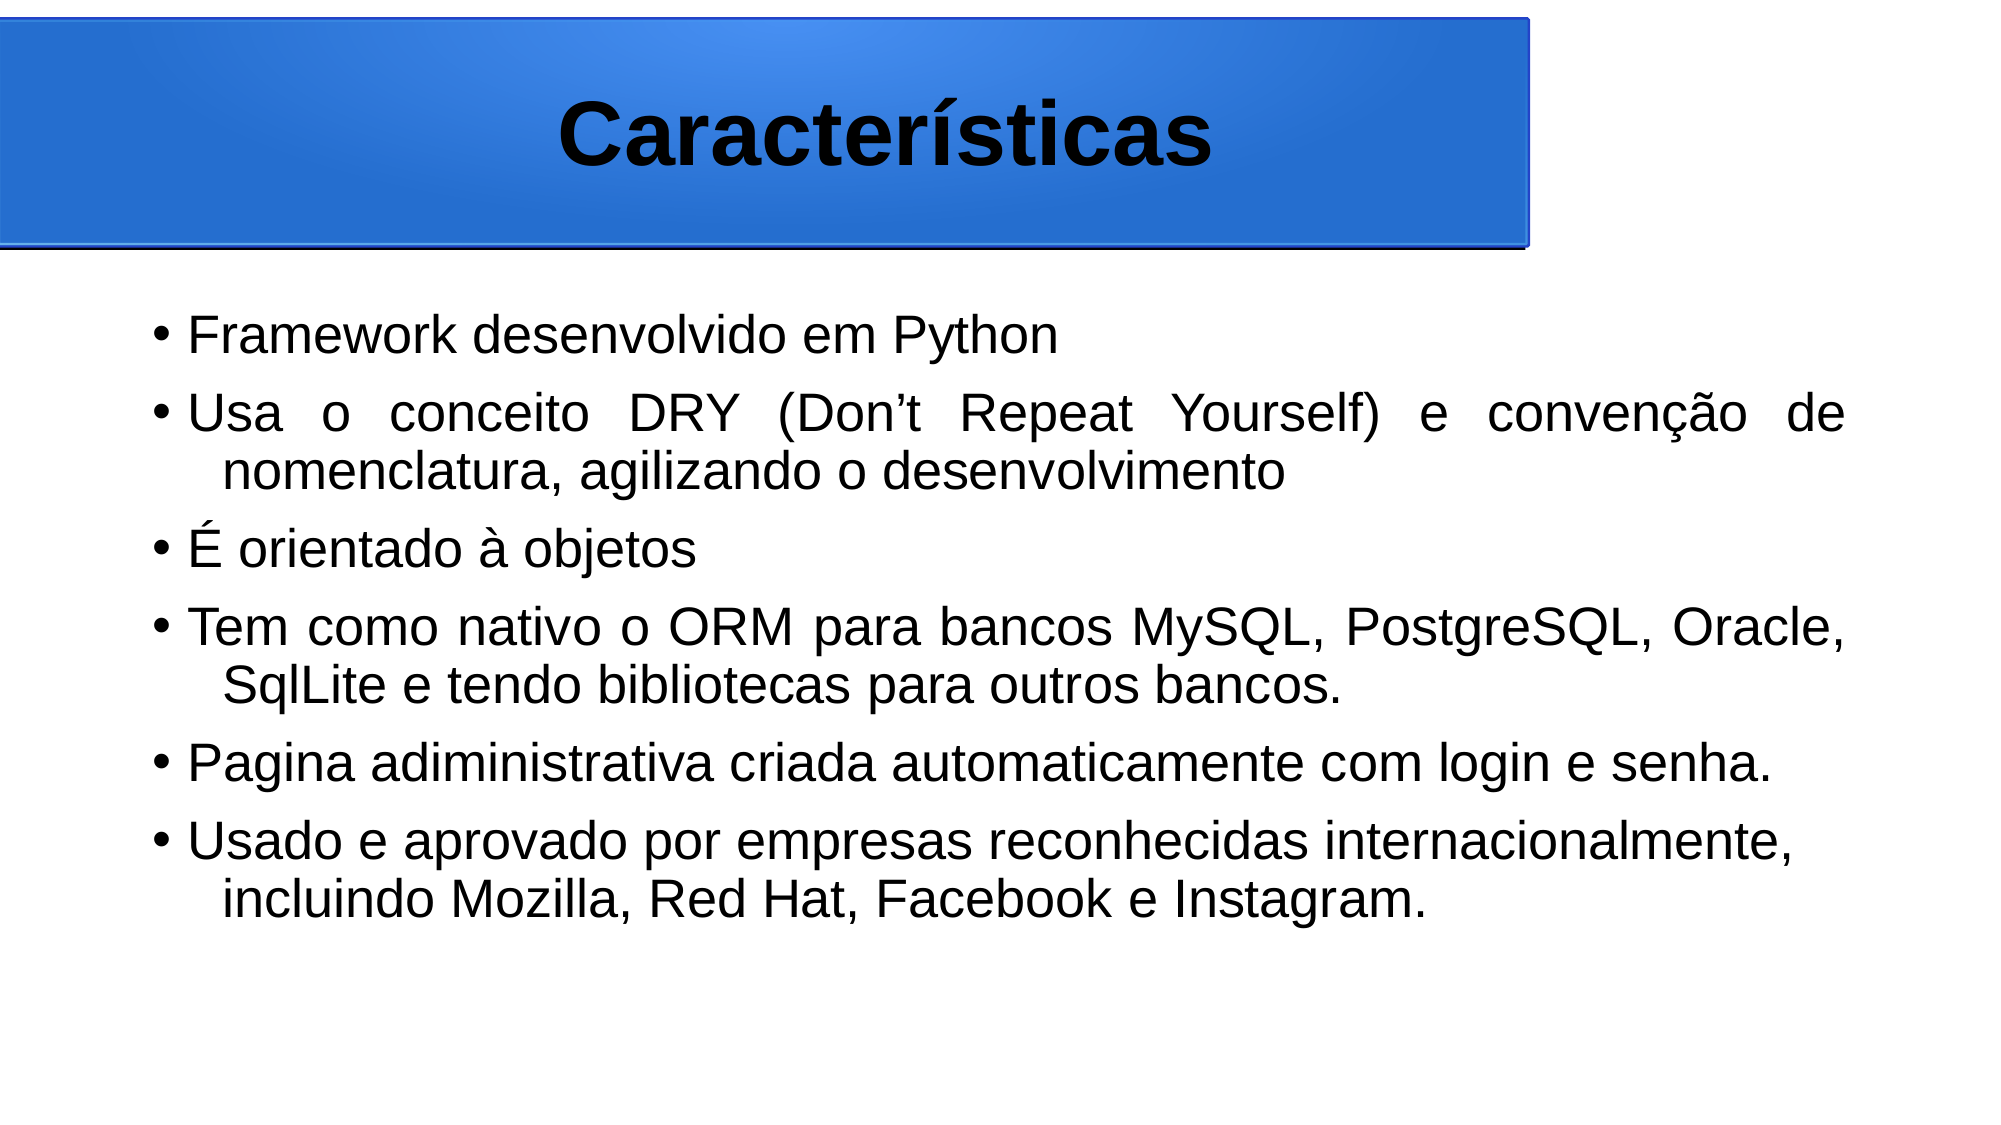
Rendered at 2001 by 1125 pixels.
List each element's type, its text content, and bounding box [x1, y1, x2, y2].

list Framework desenvolvido em Python Usa o conceito DRY (Don’t Repeat Yourself) e convenção de nomenclatura, agilizando o desenvolvimento É orientado à objetos Tem como nativo o ORM para bancos MySQL, PostgreSQL, Oracle, SqlLite e tendo bibliotecas para outros bancos. Pagina adiministrativa criada automaticamente com login e senha. Usado e aprovado por empresas reconhecidas internacionalmente, incluindo Mozilla, Red Hat, Facebook e Instagram. [137, 299, 1863, 1014]
title Características [99, 42, 1493, 229]
